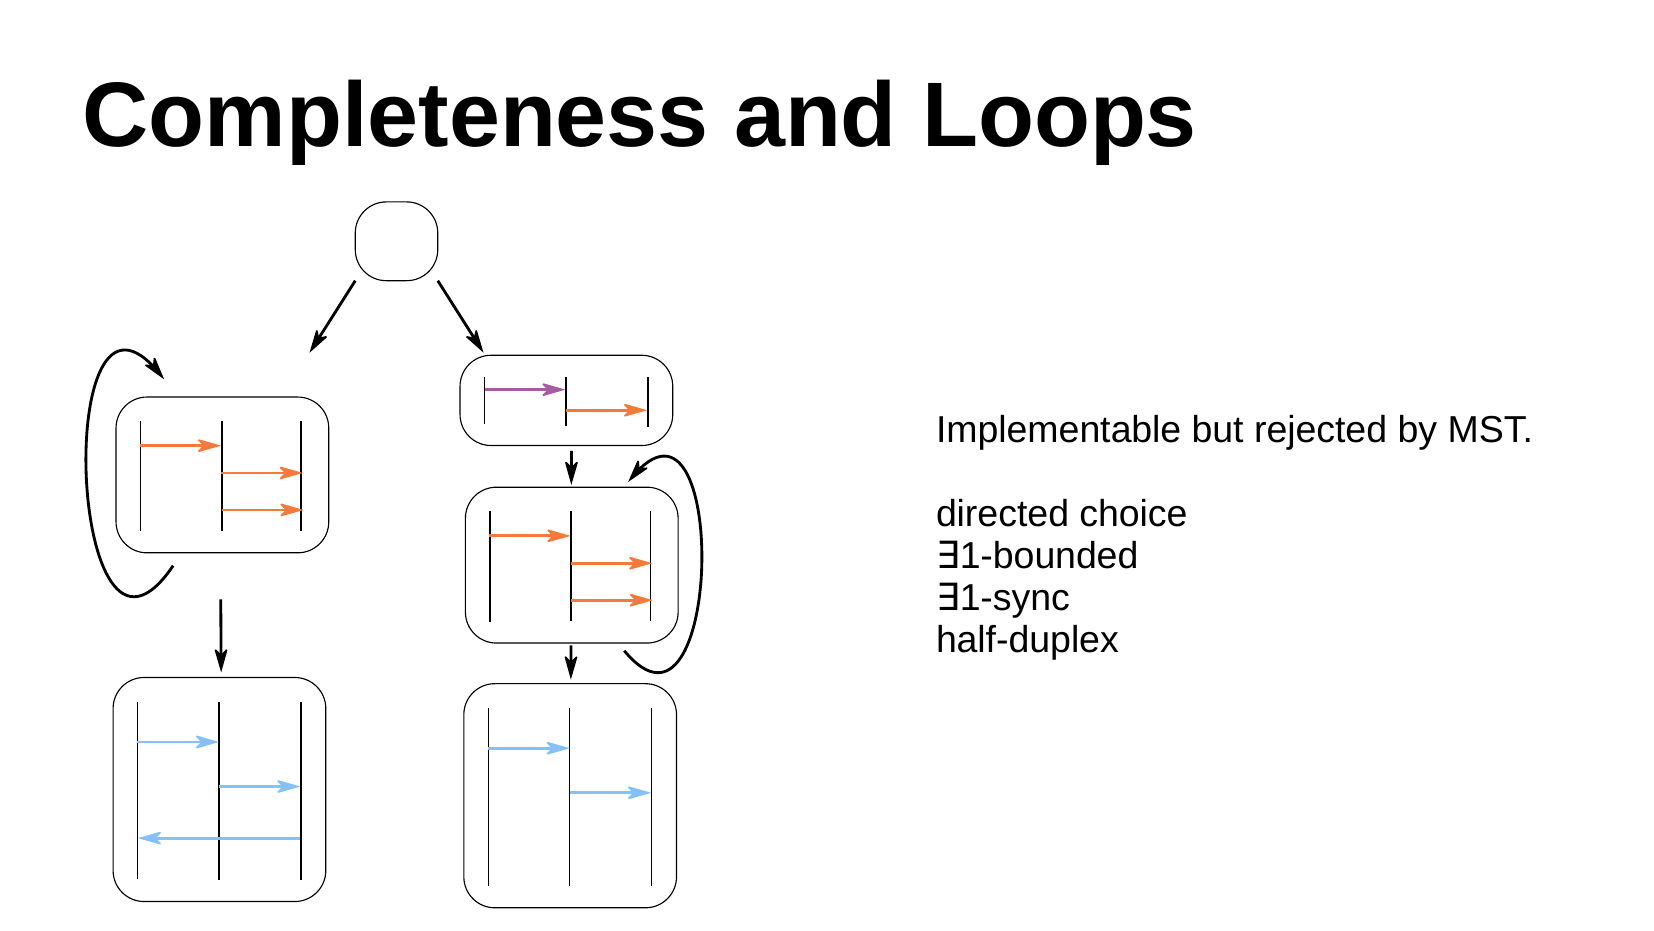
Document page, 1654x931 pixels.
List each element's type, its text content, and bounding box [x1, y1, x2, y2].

text_box Implementable but rejected by MST. directed choice ∃1-bounded ∃1-sync half-duplex [921, 401, 1549, 669]
title Completeness and Loops [82, 37, 1571, 193]
picture [83, 200, 705, 910]
